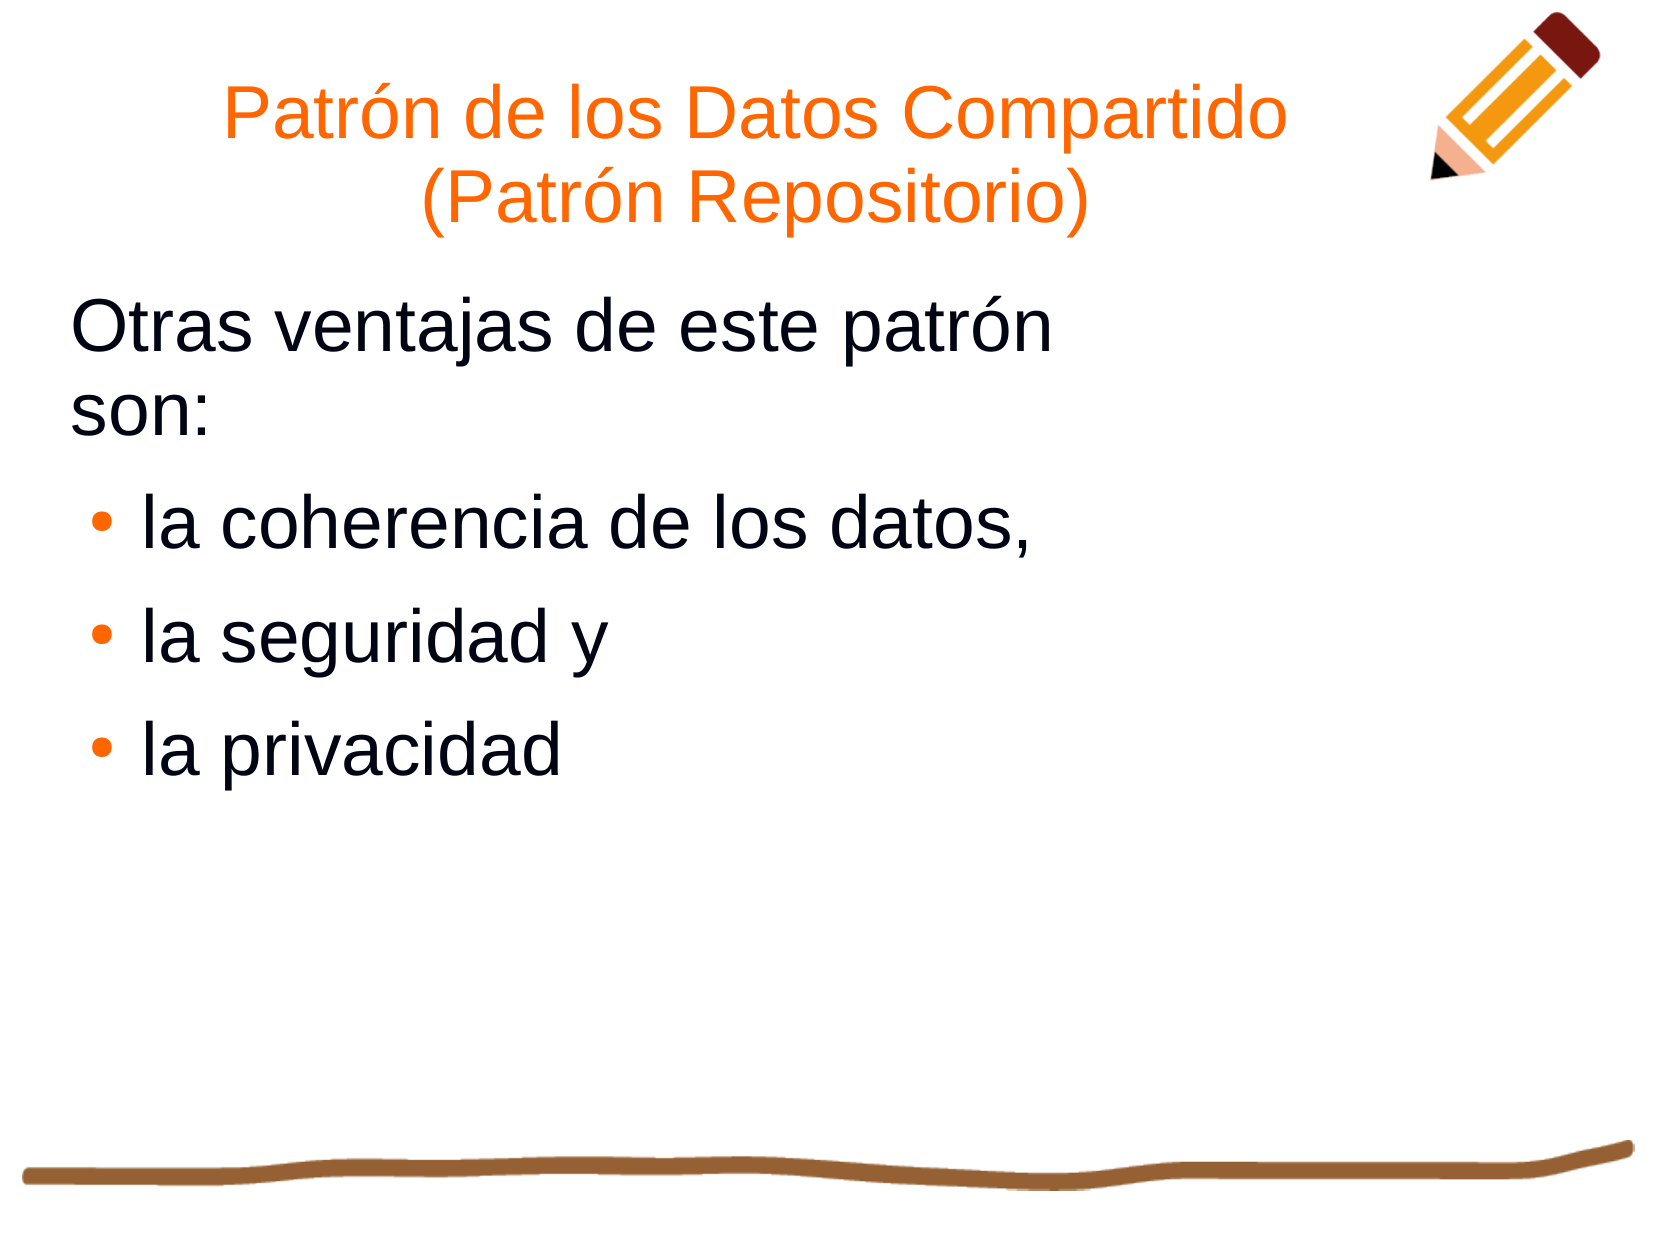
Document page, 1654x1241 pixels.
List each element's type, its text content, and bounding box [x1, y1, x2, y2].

title Patrón de los Datos Compartido (Patrón Repositorio) [82, 70, 1430, 239]
picture [1430, 12, 1601, 181]
picture [22, 1140, 1635, 1191]
list Otras ventajas de este patrón son: la coherencia de los datos, la seguridad y la privacidad [70, 283, 1087, 1123]
